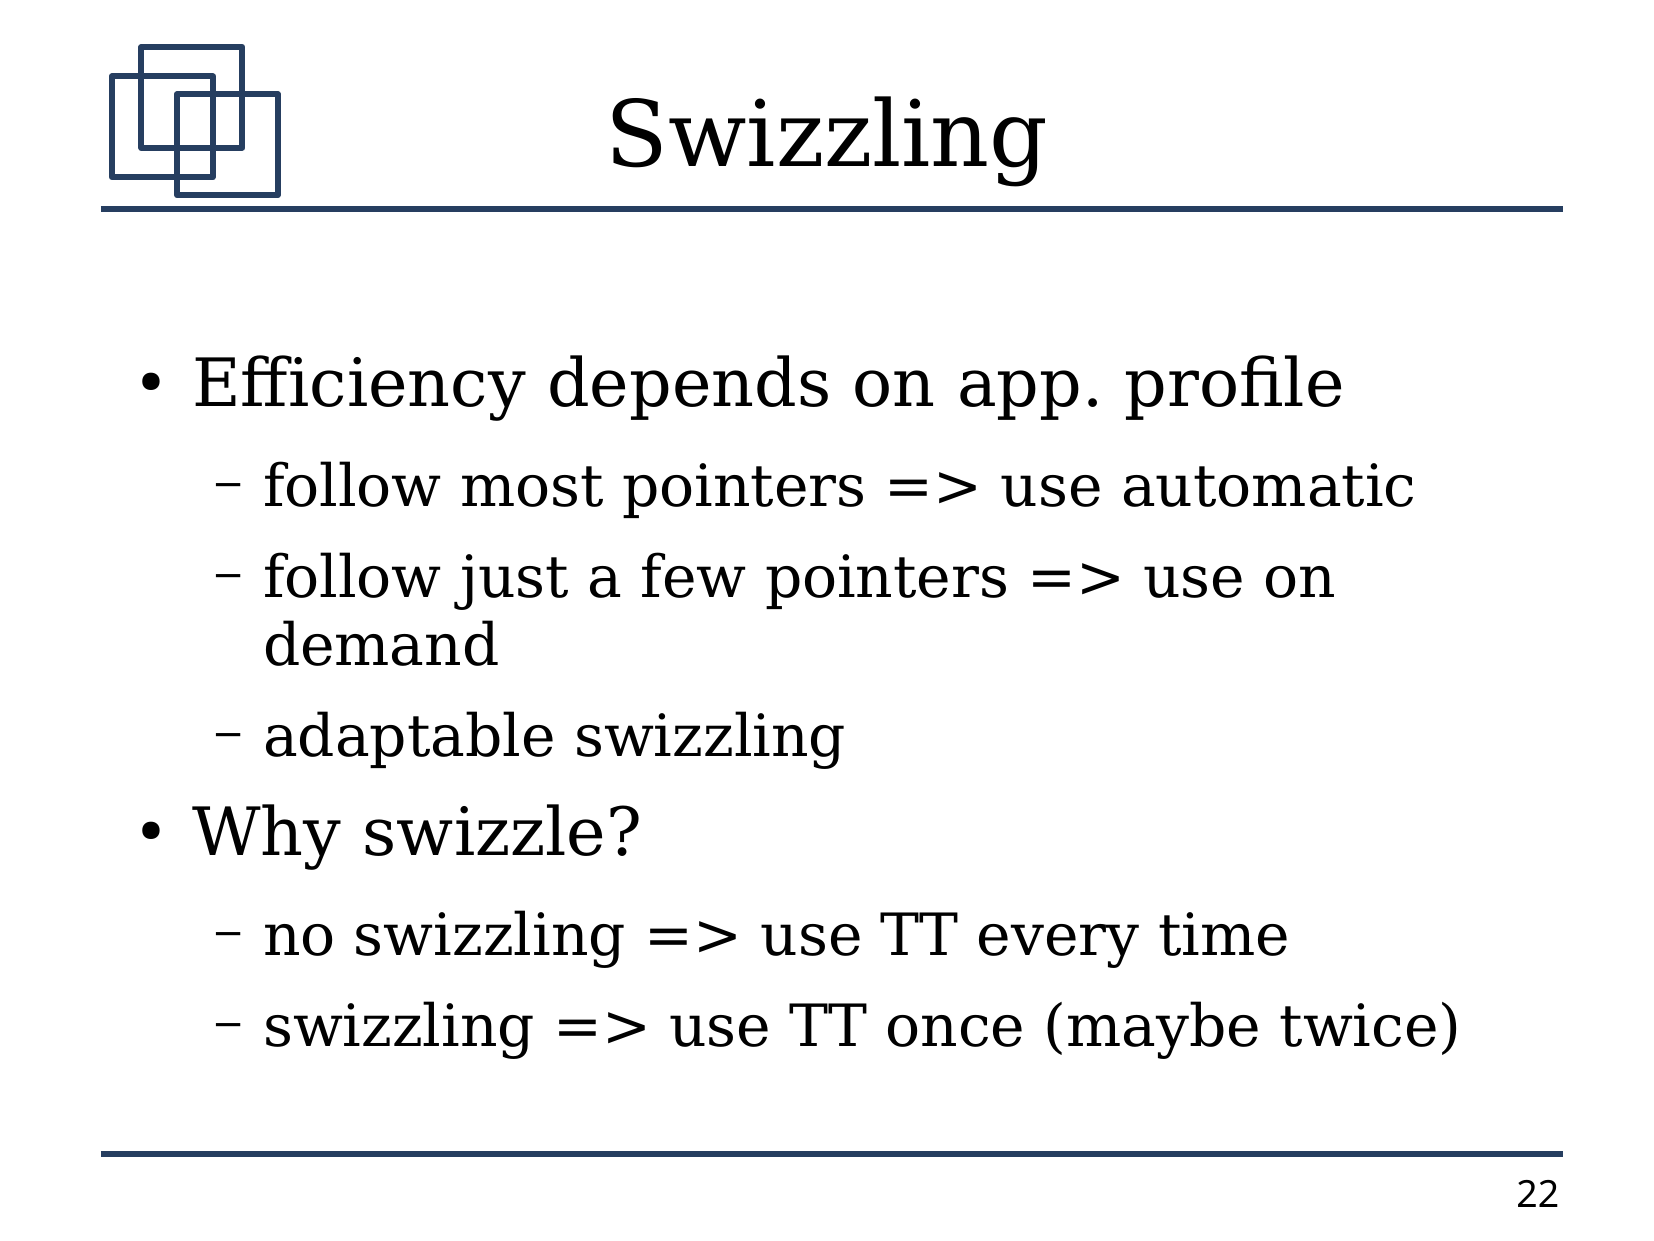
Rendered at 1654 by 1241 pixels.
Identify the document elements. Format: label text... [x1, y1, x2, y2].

title Swizzling [121, 31, 1534, 239]
list Efficiency depends on app. profile follow most pointers => use automatic follow just a few pointers => use on demand adaptable swizzling Why swizzle? no swizzling => use TT every time swizzling => use TT once (maybe twice) [121, 344, 1534, 1127]
